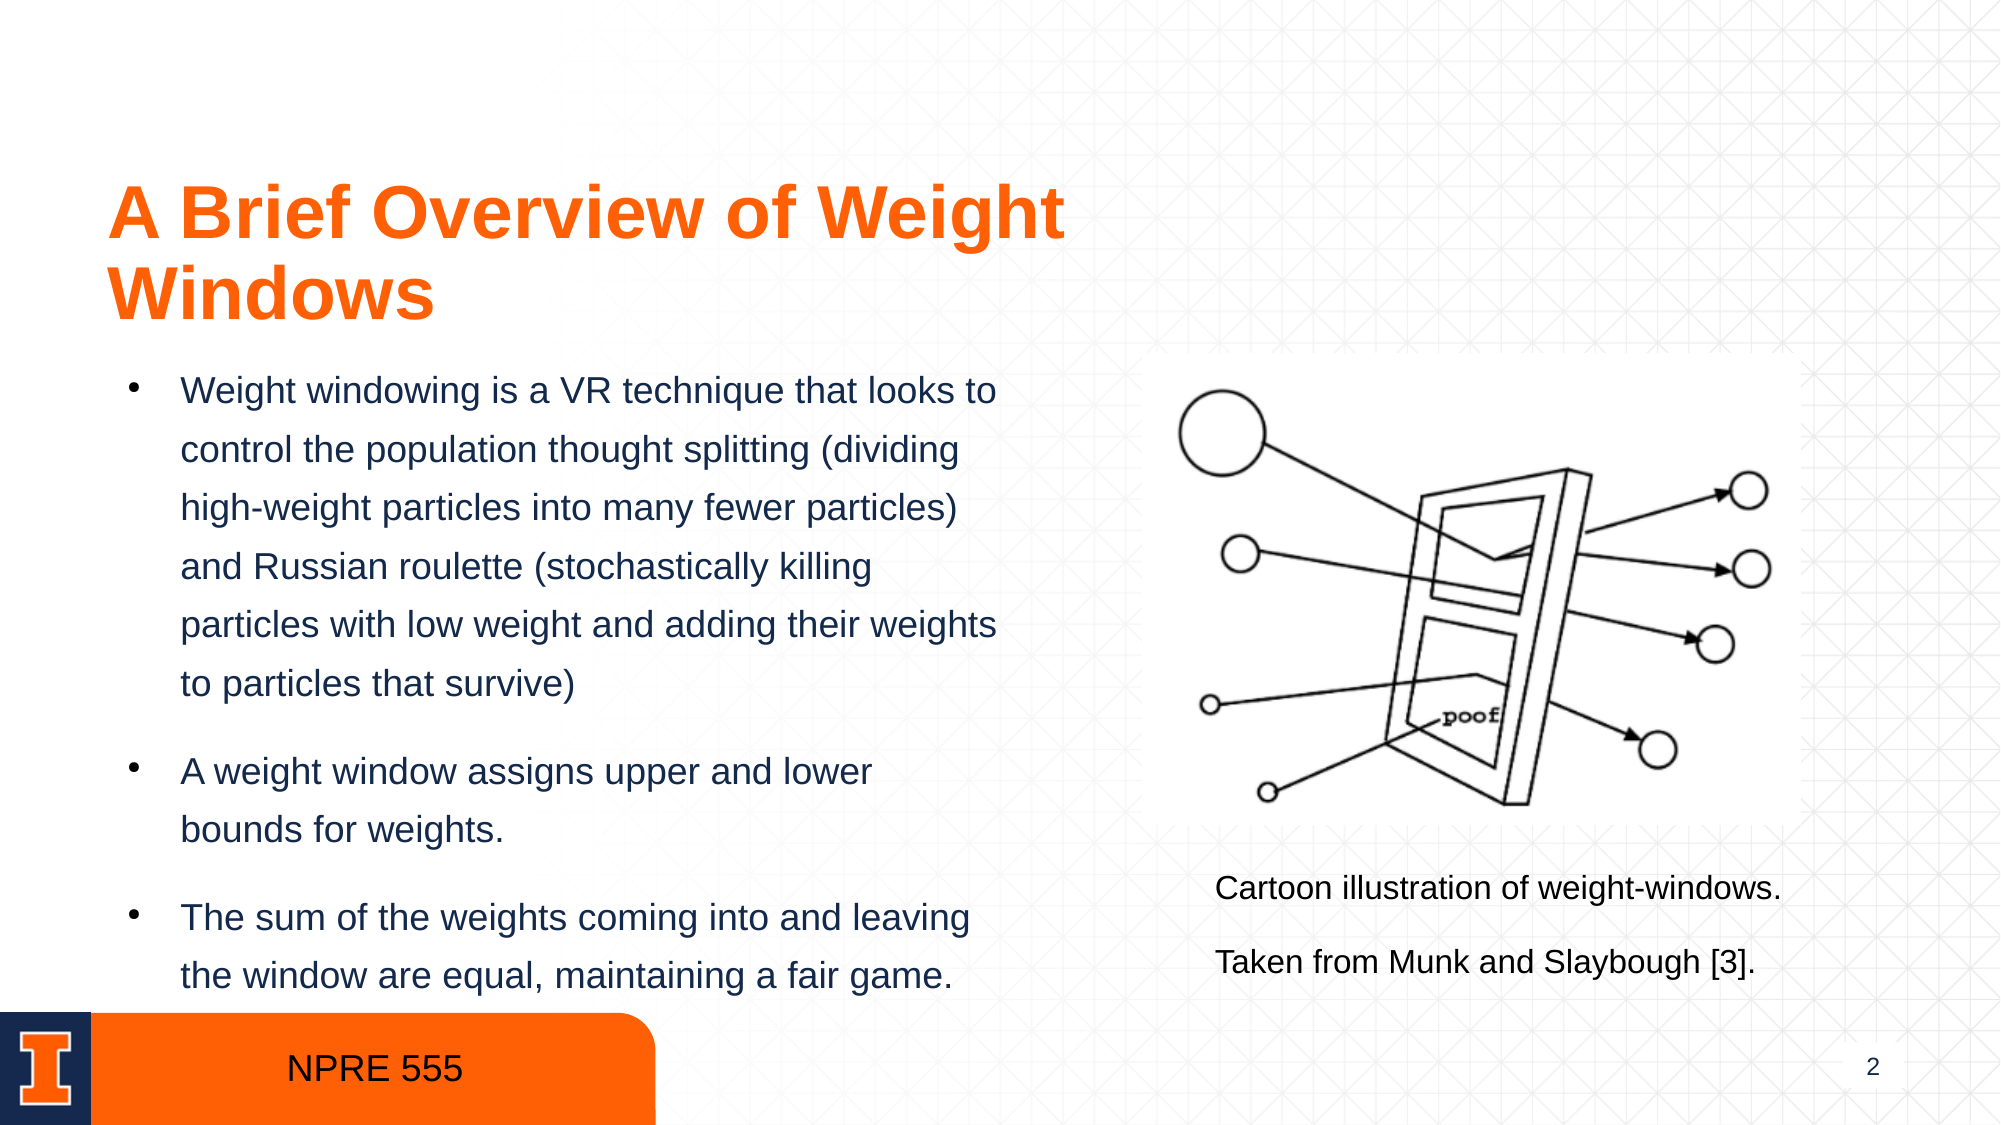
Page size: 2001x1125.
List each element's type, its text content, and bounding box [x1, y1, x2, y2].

list Weight windowing is a VR technique that looks to control the population thought splitting (dividing high-weight particles into many fewer particles) and Russian roulette (stochastically killing particles with low weight and adding their weights to particles that survive) A weight window assigns upper and lower bounds for weights. The sum of the weights coming into and leaving the window are equal, maintaining a fair game. [94, 345, 1014, 982]
text_box NPRE 555 [187, 1050, 563, 1088]
picture [0, 0, 2001, 1125]
title A Brief Overview of Weight Windows [93, 246, 1234, 343]
text_box Cartoon illustration of weight-windows. Taken from Munk and Slaybough [3]. [1200, 862, 1801, 989]
